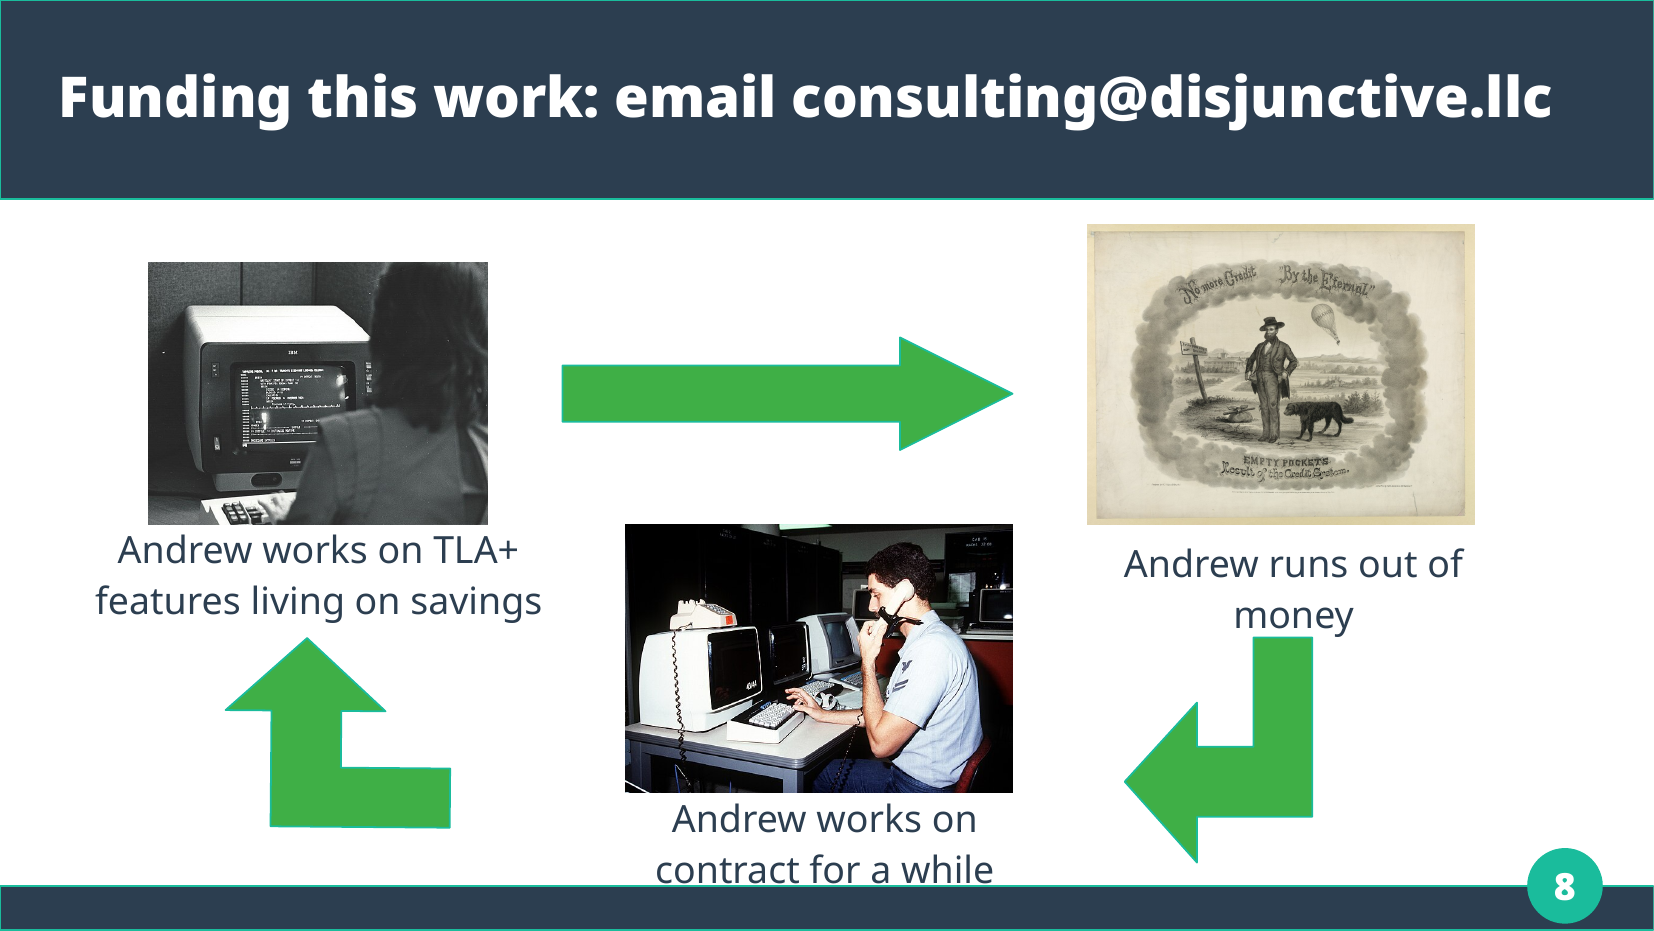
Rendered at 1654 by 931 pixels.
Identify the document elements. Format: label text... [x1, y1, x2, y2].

text_box [562, 337, 1013, 451]
title Funding this work: email consulting@disjunctive.llc [59, 37, 1595, 155]
text_box Andrew works on TLA+ features living on savings [75, 504, 563, 645]
text_box Andrew runs out of money [1087, 538, 1501, 638]
picture [148, 262, 488, 504]
text_box [225, 638, 451, 828]
text_box Andrew works on contract for a while [600, 794, 1051, 894]
picture [625, 524, 1013, 793]
picture [1087, 224, 1475, 526]
text_box [1124, 637, 1313, 863]
